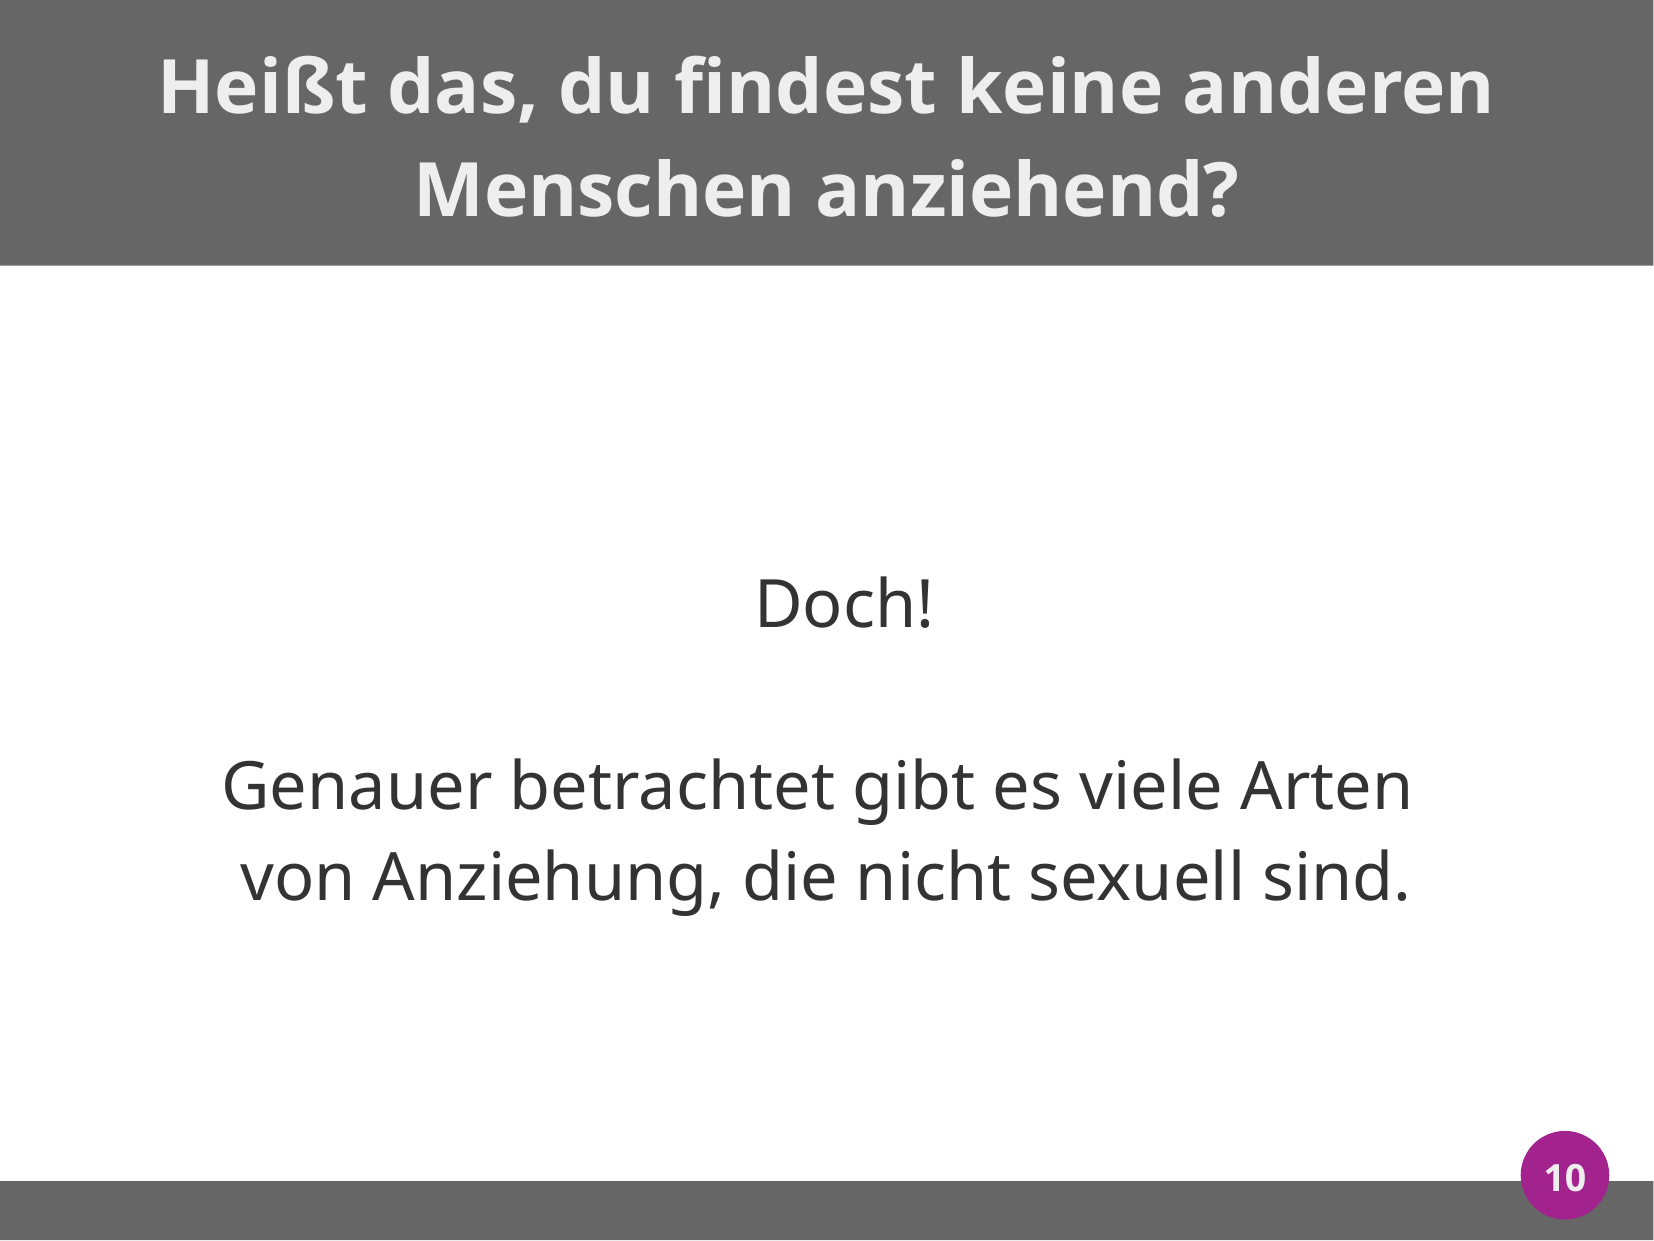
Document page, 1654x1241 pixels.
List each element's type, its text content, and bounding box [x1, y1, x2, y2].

subtitle Doch! Genauer betrachtet gibt es viele Arten von Anziehung, die nicht sexuell sind. [59, 324, 1595, 1152]
title Heißt das, du findest keine anderen Menschen anziehend? [59, 11, 1595, 260]
